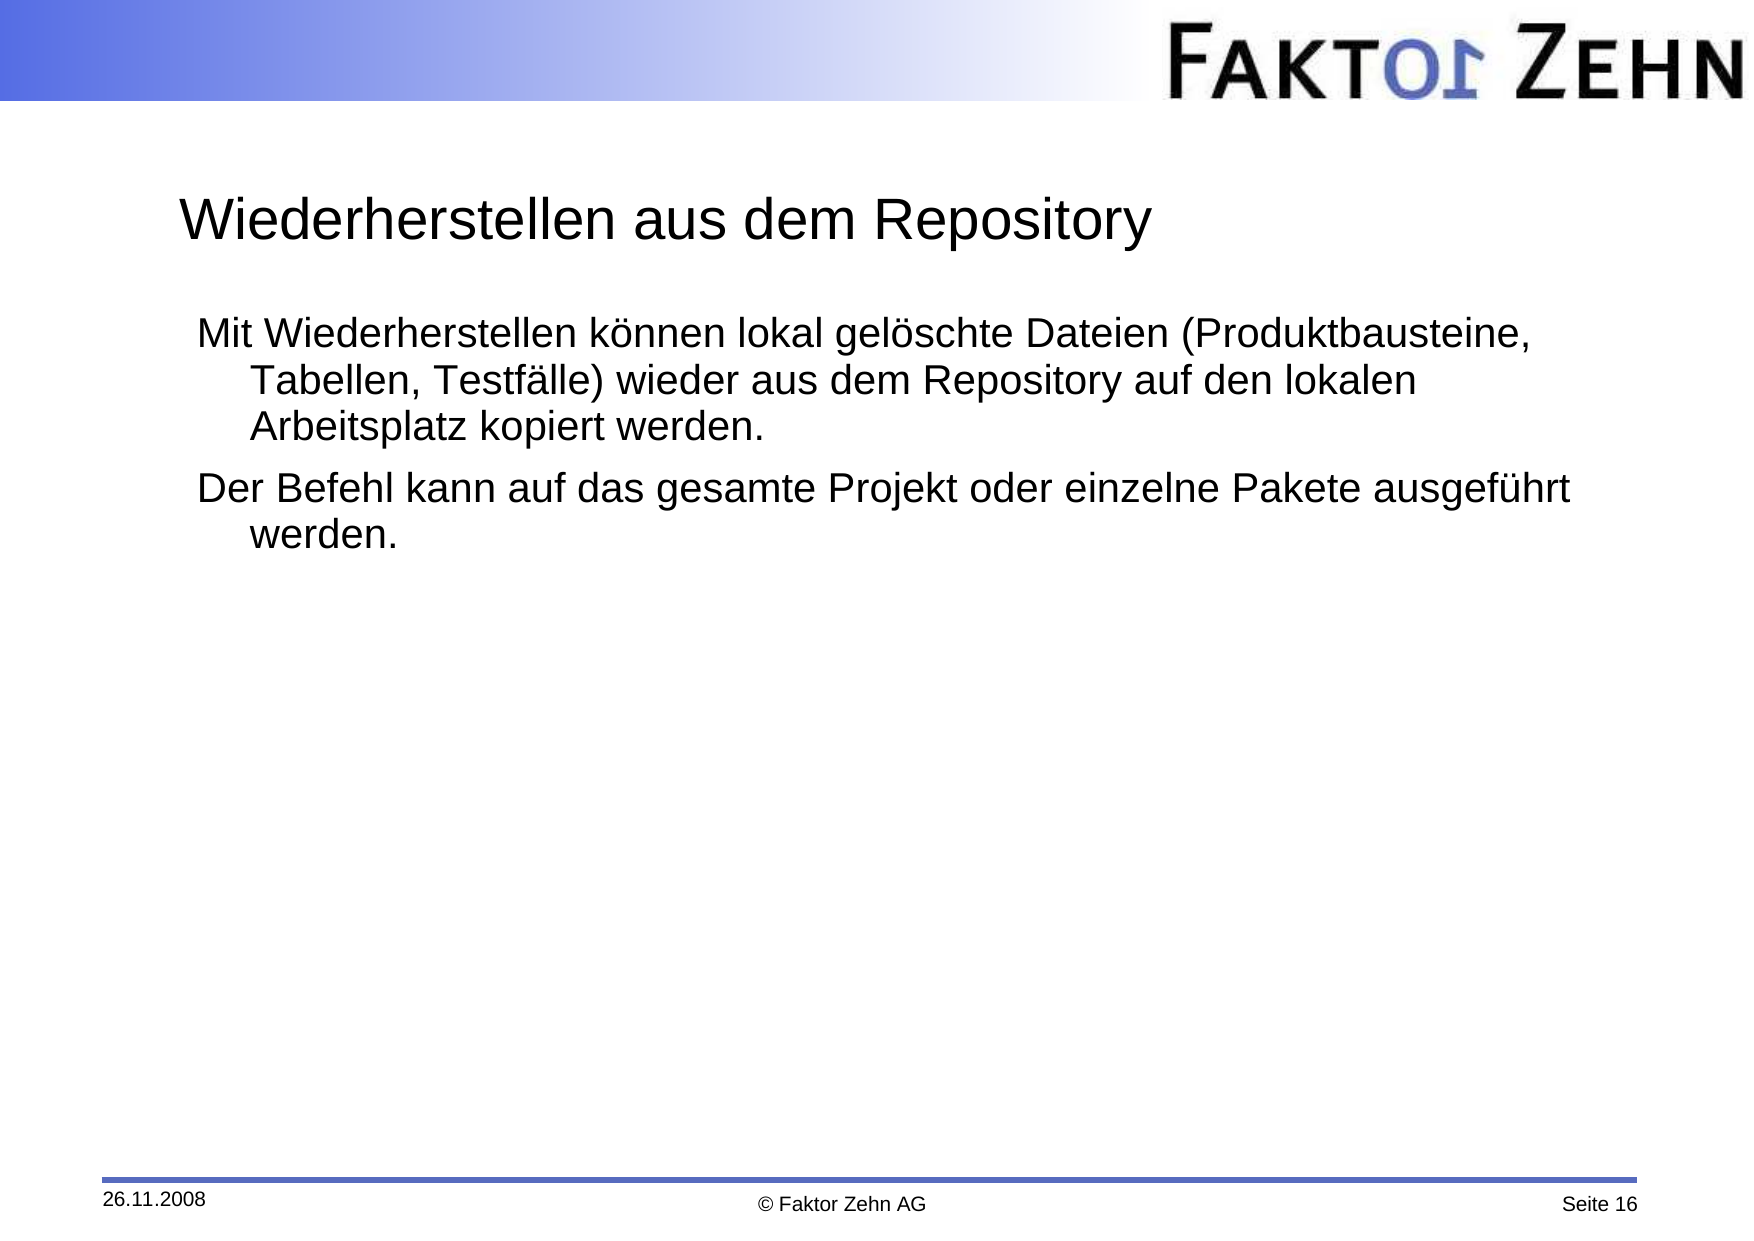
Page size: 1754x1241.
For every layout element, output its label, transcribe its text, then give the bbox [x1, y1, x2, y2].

title Wiederherstellen aus dem Repository [179, 142, 1576, 296]
list Mit Wiederherstellen können lokal gelöschte Dateien (Produktbausteine, Tabellen, Testfälle) wieder aus dem Repository auf den lokalen Arbeitsplatz kopiert werden. Der Befehl kann auf das gesamte Projekt oder einzelne Pakete ausgeführt werden. [179, 310, 1576, 1078]
picture [1162, 7, 1752, 100]
